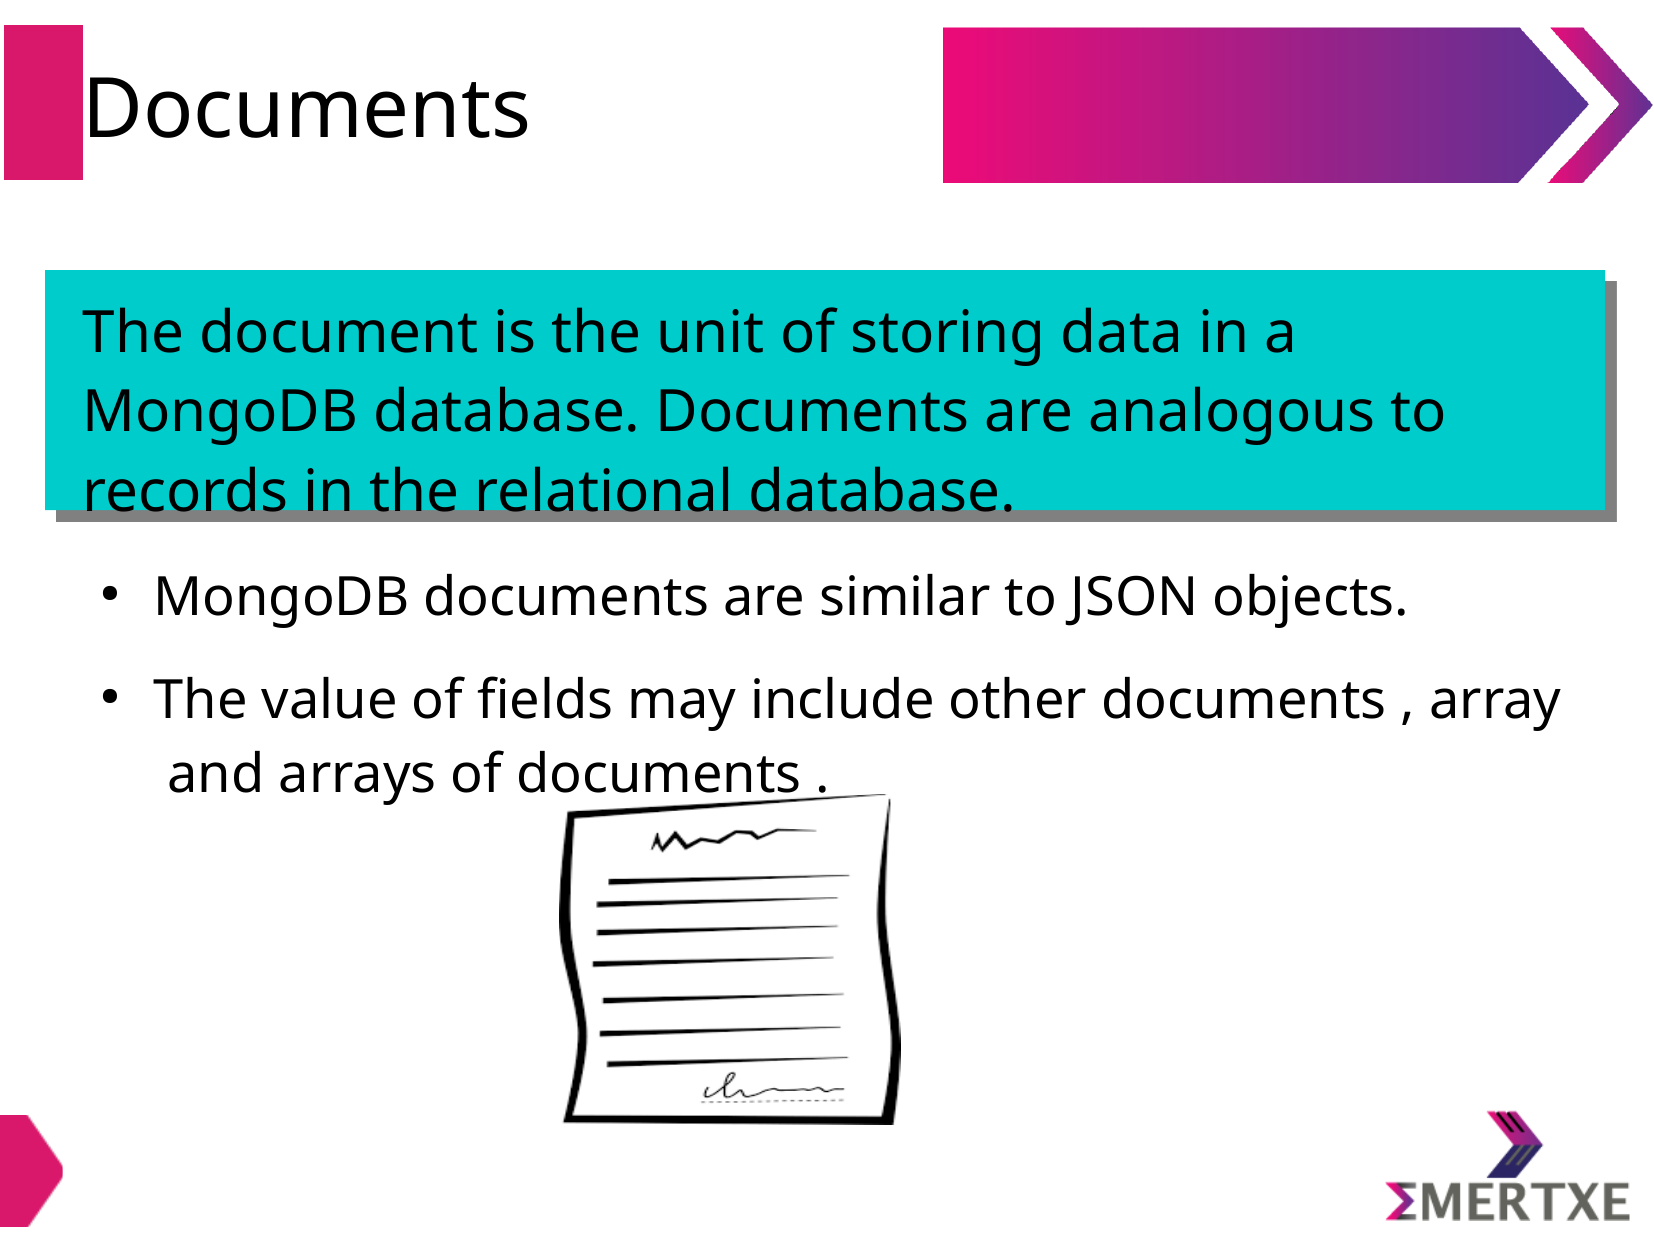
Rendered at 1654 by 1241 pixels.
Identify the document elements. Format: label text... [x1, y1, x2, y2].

title Documents [82, 2, 1571, 210]
text_box [45, 270, 1606, 511]
picture [559, 794, 901, 1126]
picture [1385, 1107, 1631, 1221]
picture [1571, 27, 1653, 183]
list The document is the unit of storing data in a MongoDB database. Documents are analogous to records in the relational database. MongoDB documents are similar to JSON objects. The value of fields may include other documents , array and arrays of documents . [82, 290, 1571, 1010]
